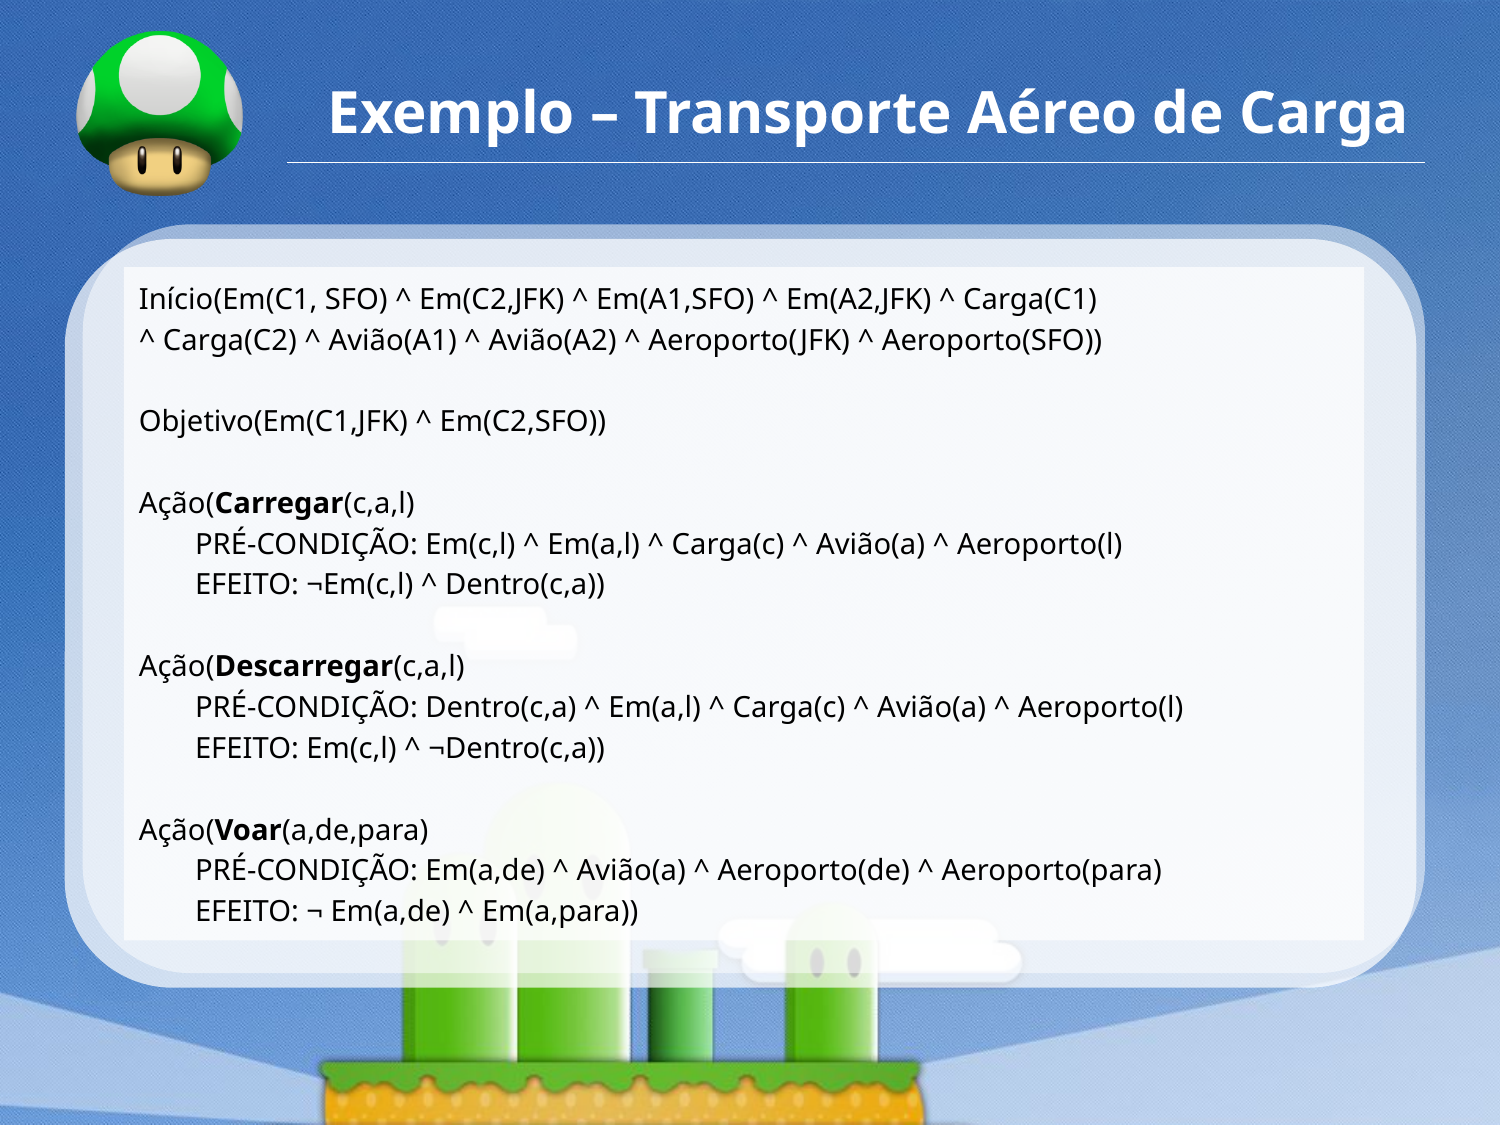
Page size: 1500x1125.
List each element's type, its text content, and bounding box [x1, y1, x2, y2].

picture [0, 0, 1500, 1125]
title Exemplo – Transporte Aéreo de Carga [312, 37, 1425, 183]
list Início(Em(C1, SFO) ^ Em(C2,JFK) ^ Em(A1,SFO) ^ Em(A2,JFK) ^ Carga(C1) ^ Carga(C2) ^ Avião(A1) ^ Avião(A2) ^ Aeroporto(JFK) ^ Aeroporto(SFO)) Objetivo(Em(C1,JFK) ^ Em(C2,SFO)) Ação(Carregar(c,a,l) PRÉ-CONDIÇÃO: Em(c,l) ^ Em(a,l) ^ Carga(c) ^ Avião(a) ^ Aeroporto(l) EFEITO: ¬Em(c,l) ^ Dentro(c,a)) Ação(Descarregar(c,a,l) PRÉ-CONDIÇÃO: Dentro(c,a) ^ Em(a,l) ^ Carga(c) ^ Avião(a) ^ Aeroporto(l) EFEITO: Em(c,l) ^ ¬Dentro(c,a)) Ação(Voar(a,de,para) PRÉ-CONDIÇÃO: Em(a,de) ^ Avião(a) ^ Aeroporto(de) ^ Aeroporto(para) EFEITO: ¬ Em(a,de) ^ Em(a,para)) [123, 267, 1365, 941]
